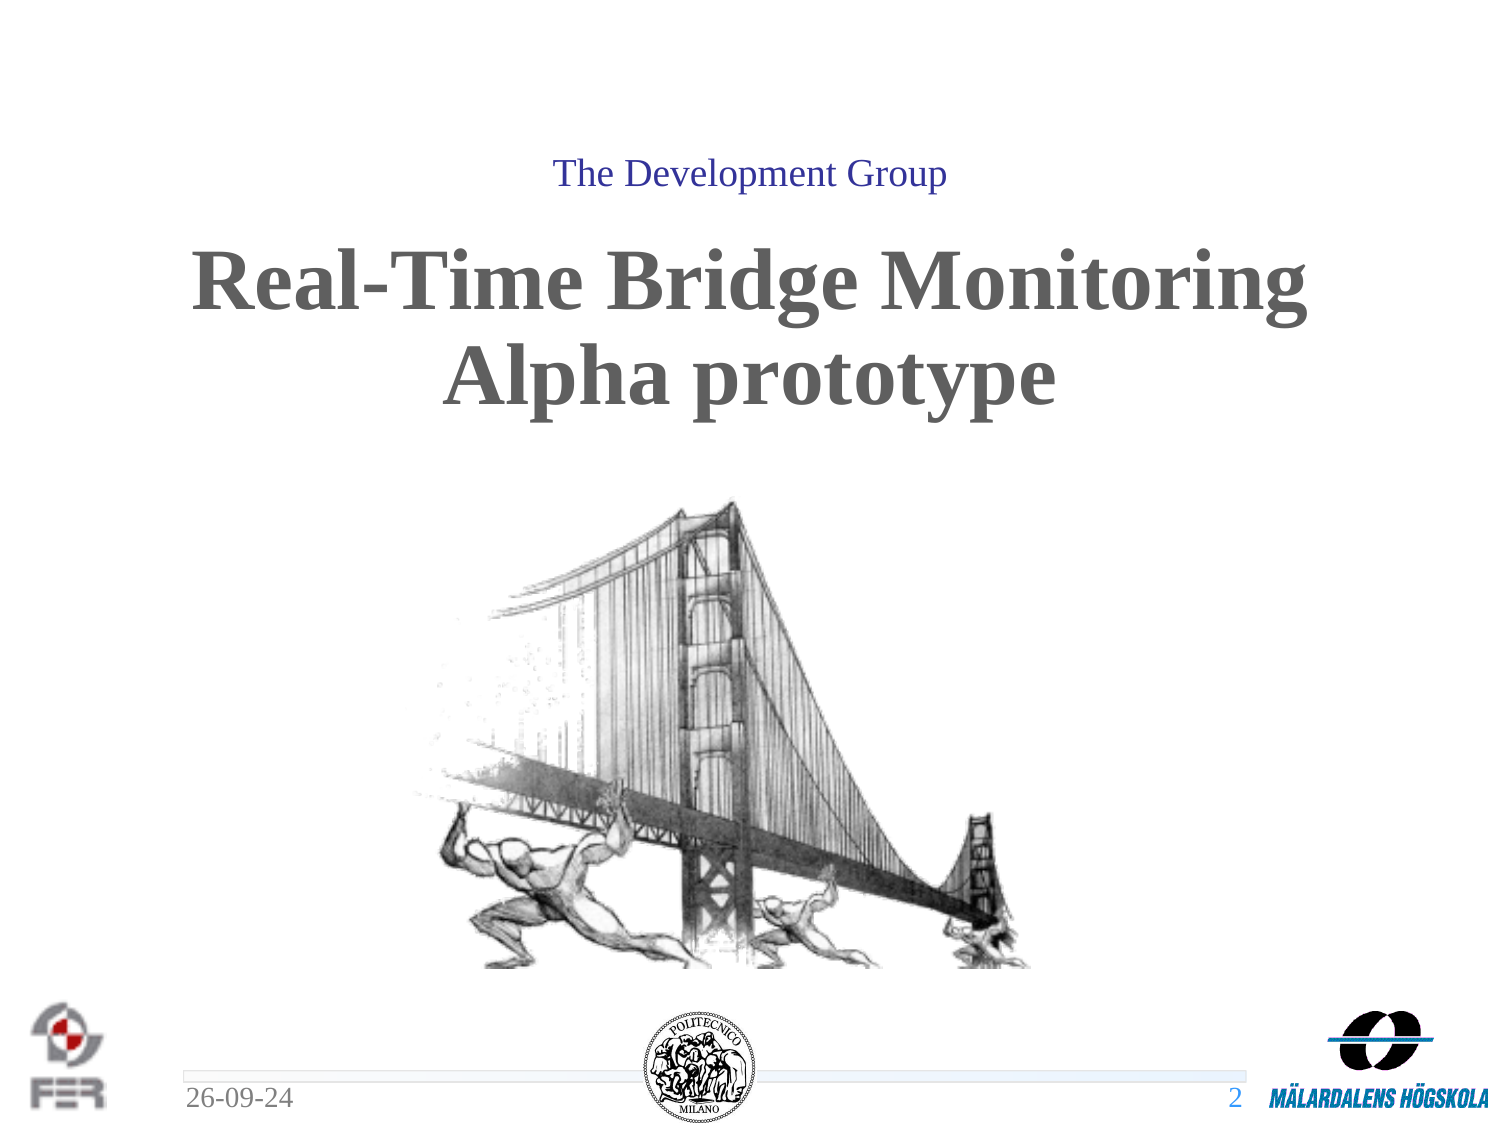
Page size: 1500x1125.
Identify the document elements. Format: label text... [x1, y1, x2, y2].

text_box The Development Group [533, 137, 967, 204]
text_box Real-Time Bridge Monitoring Alpha prototype [31, 125, 1469, 532]
picture [29, 987, 107, 1125]
picture [1269, 1011, 1488, 1108]
picture [1368, 1093, 1374, 1104]
picture [1435, 1096, 1441, 1104]
picture [1454, 1091, 1459, 1108]
text_box 13-11-28 [171, 1070, 396, 1114]
picture [643, 1011, 757, 1123]
text_box <numero> [1186, 1070, 1258, 1114]
picture [405, 496, 1031, 969]
